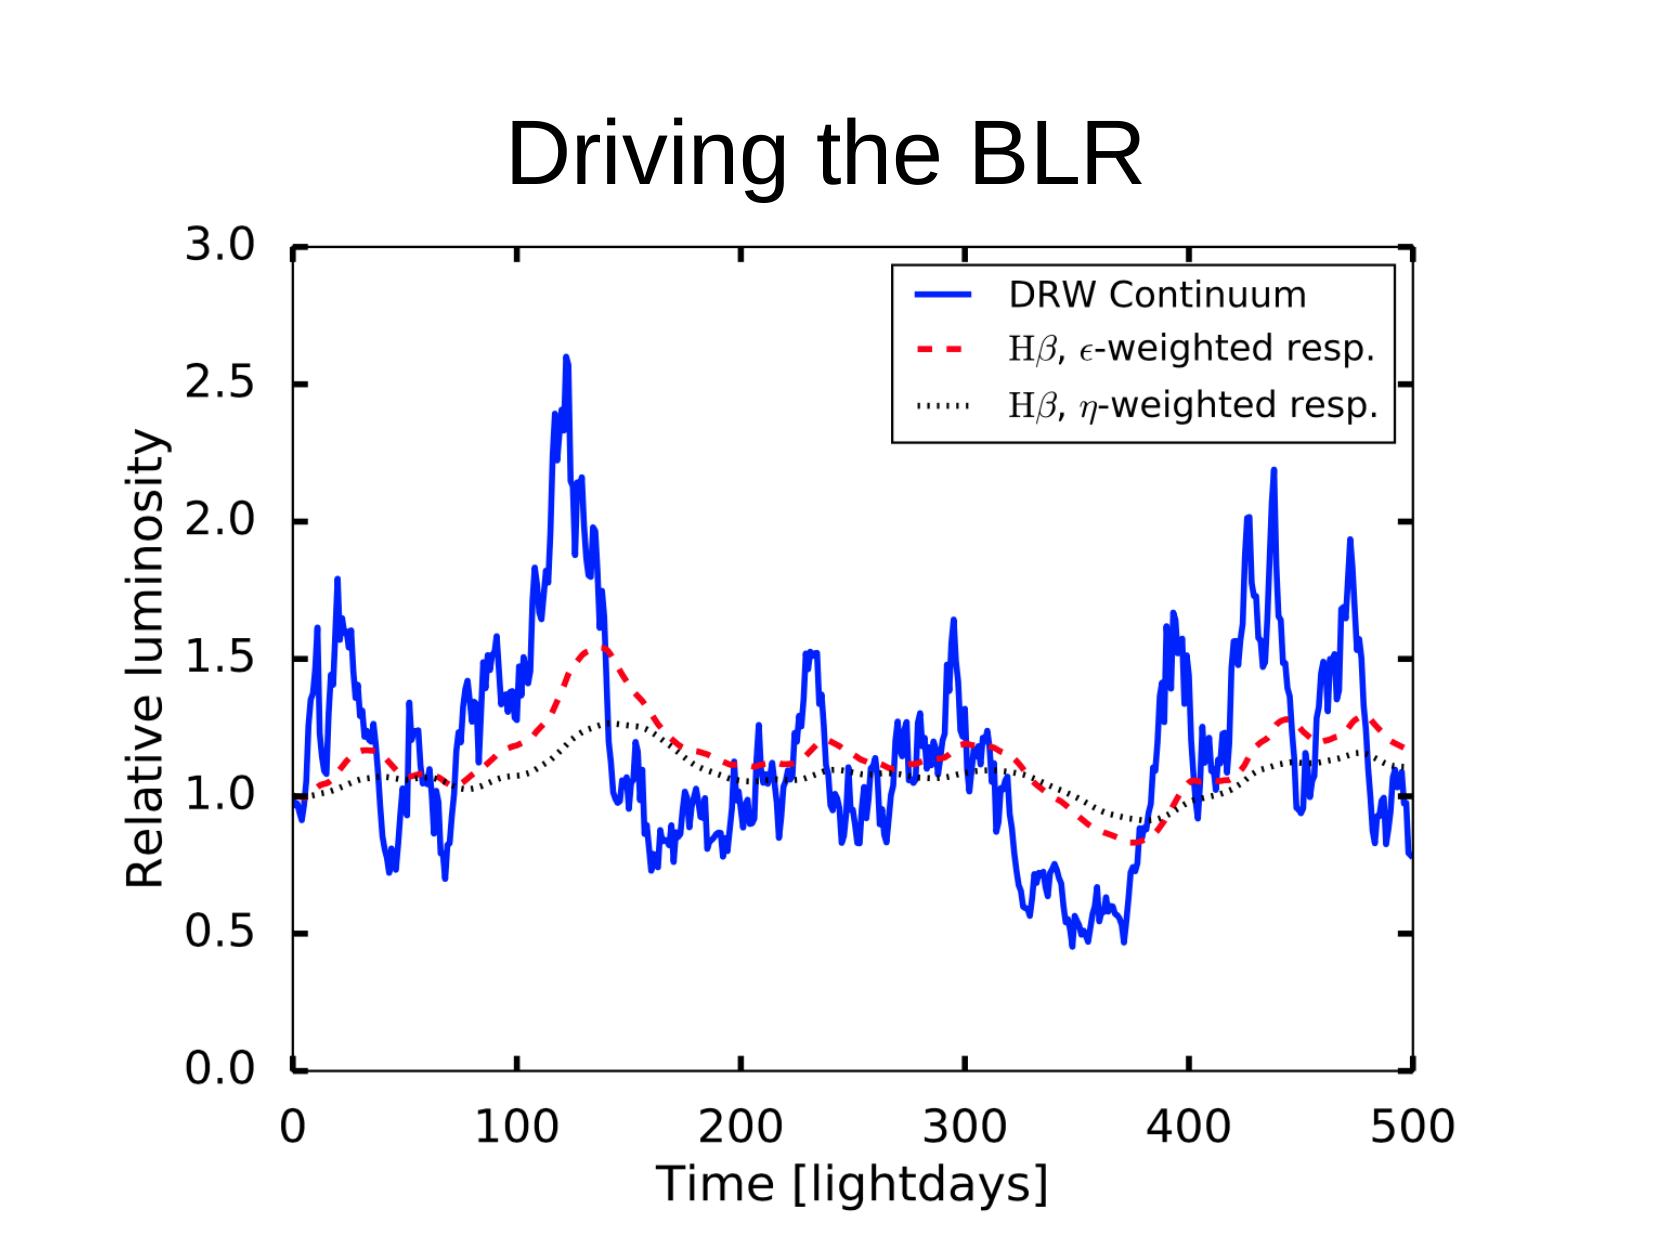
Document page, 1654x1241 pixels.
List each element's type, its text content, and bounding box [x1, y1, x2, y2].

title Driving the BLR [82, 49, 1571, 257]
picture [71, 194, 1501, 1235]
